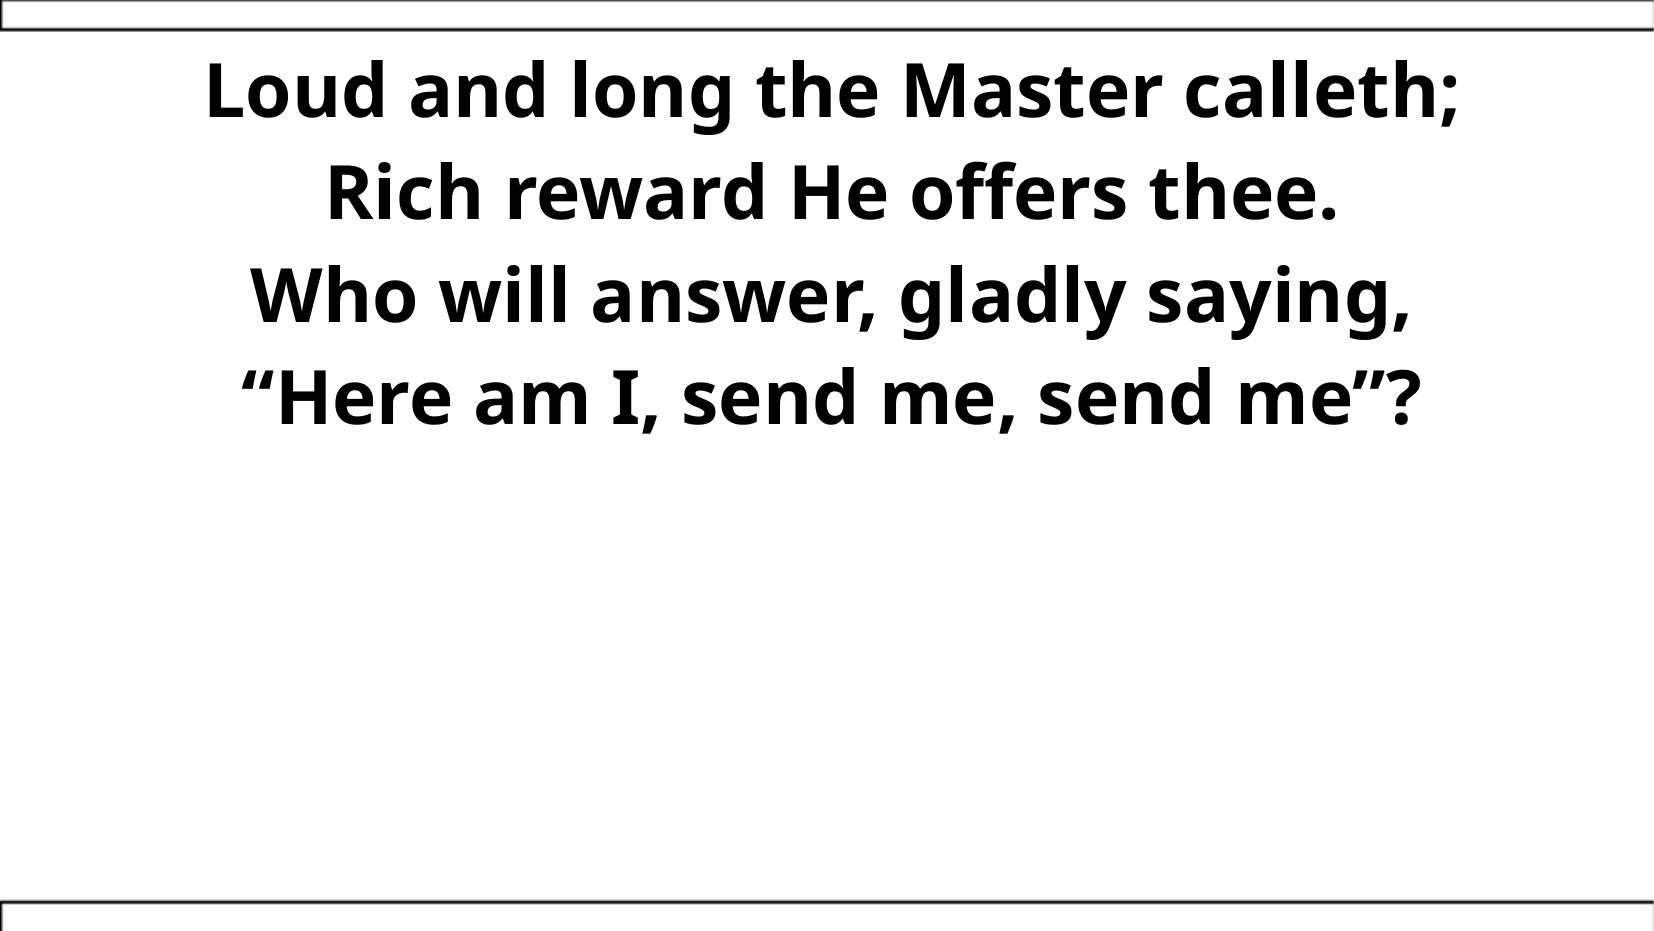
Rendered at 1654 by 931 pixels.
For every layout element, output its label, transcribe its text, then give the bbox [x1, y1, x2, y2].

picture [0, 0, 1654, 931]
text_box Loud and long the Master calleth; Rich reward He offers thee. Who will answer, gladly saying, “Here am I, send me, send me”? [120, 30, 1546, 445]
